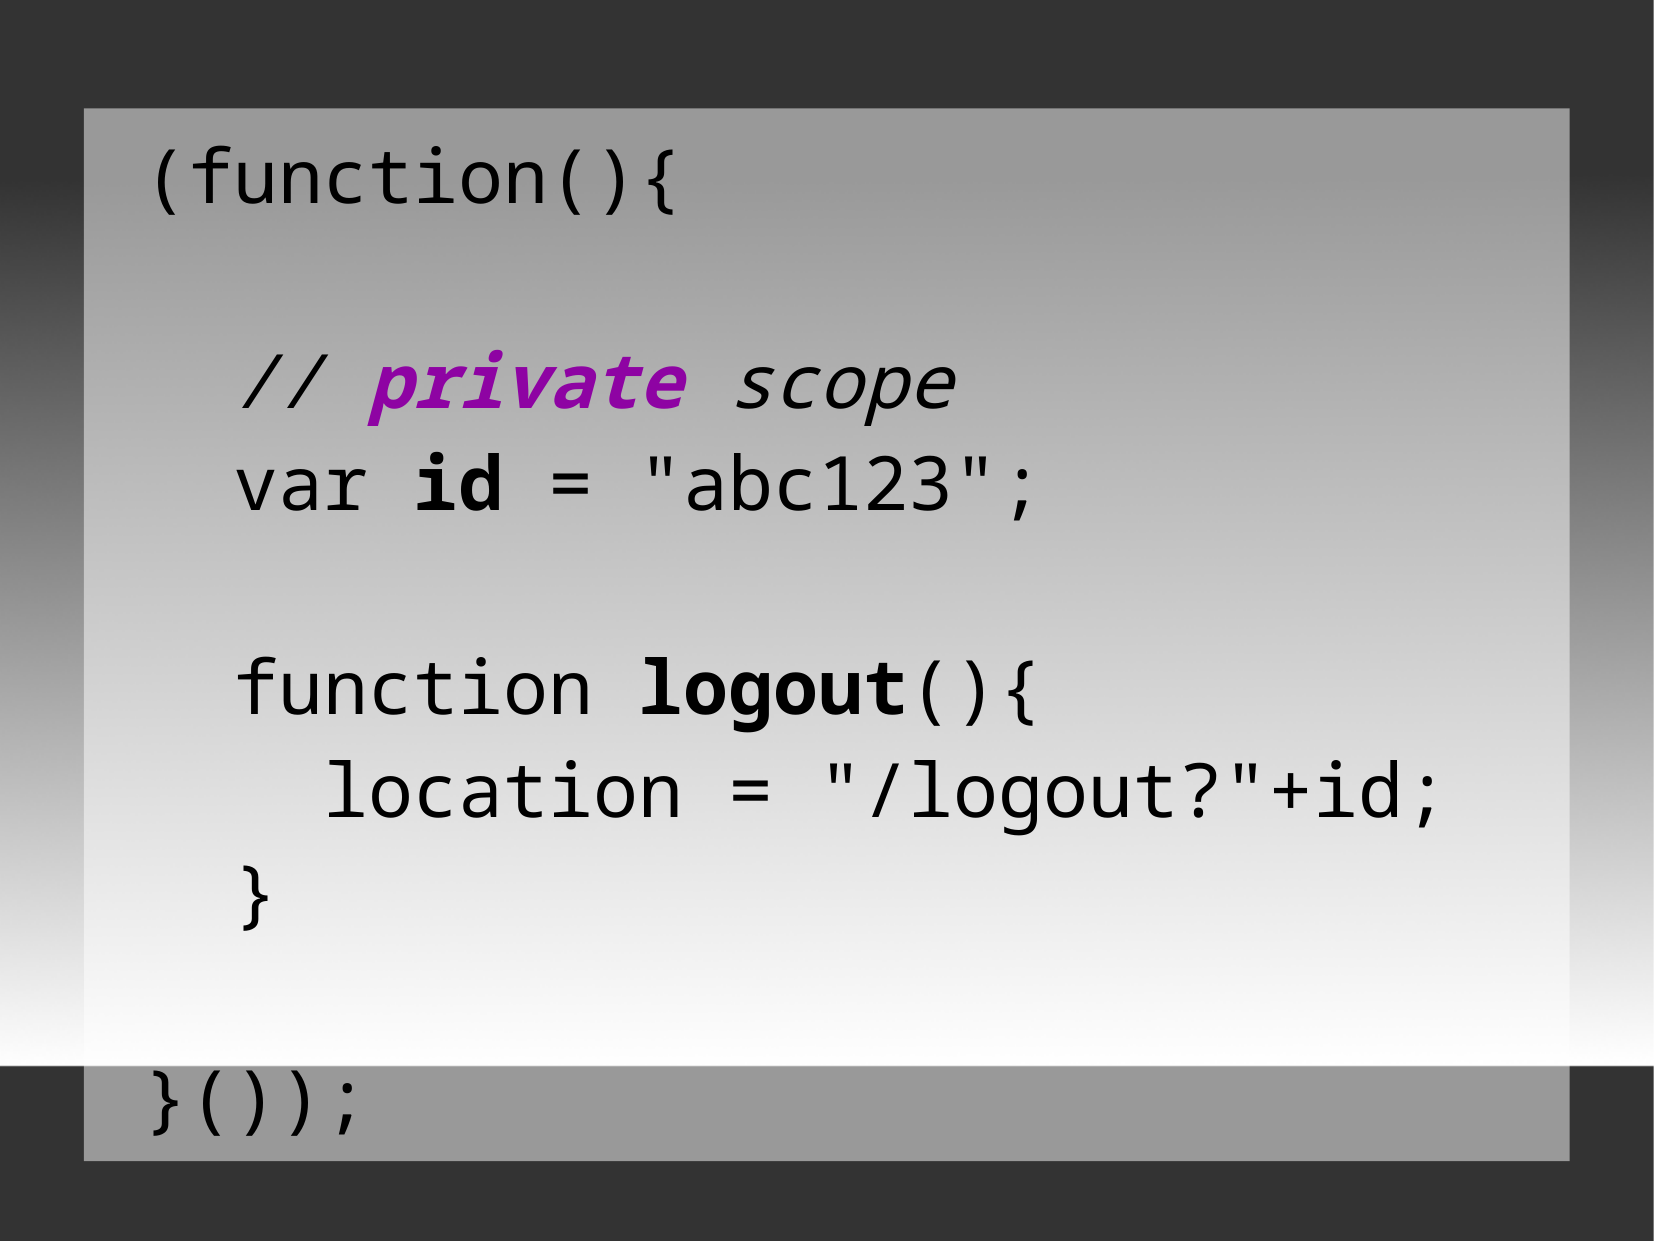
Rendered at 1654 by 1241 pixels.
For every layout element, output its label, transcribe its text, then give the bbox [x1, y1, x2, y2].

title (function(){ // private scope var id = "abc123"; function logout(){ location = "/logout?"+id; } }()); [83, 236, 1570, 1034]
picture [0, 0, 1654, 1241]
